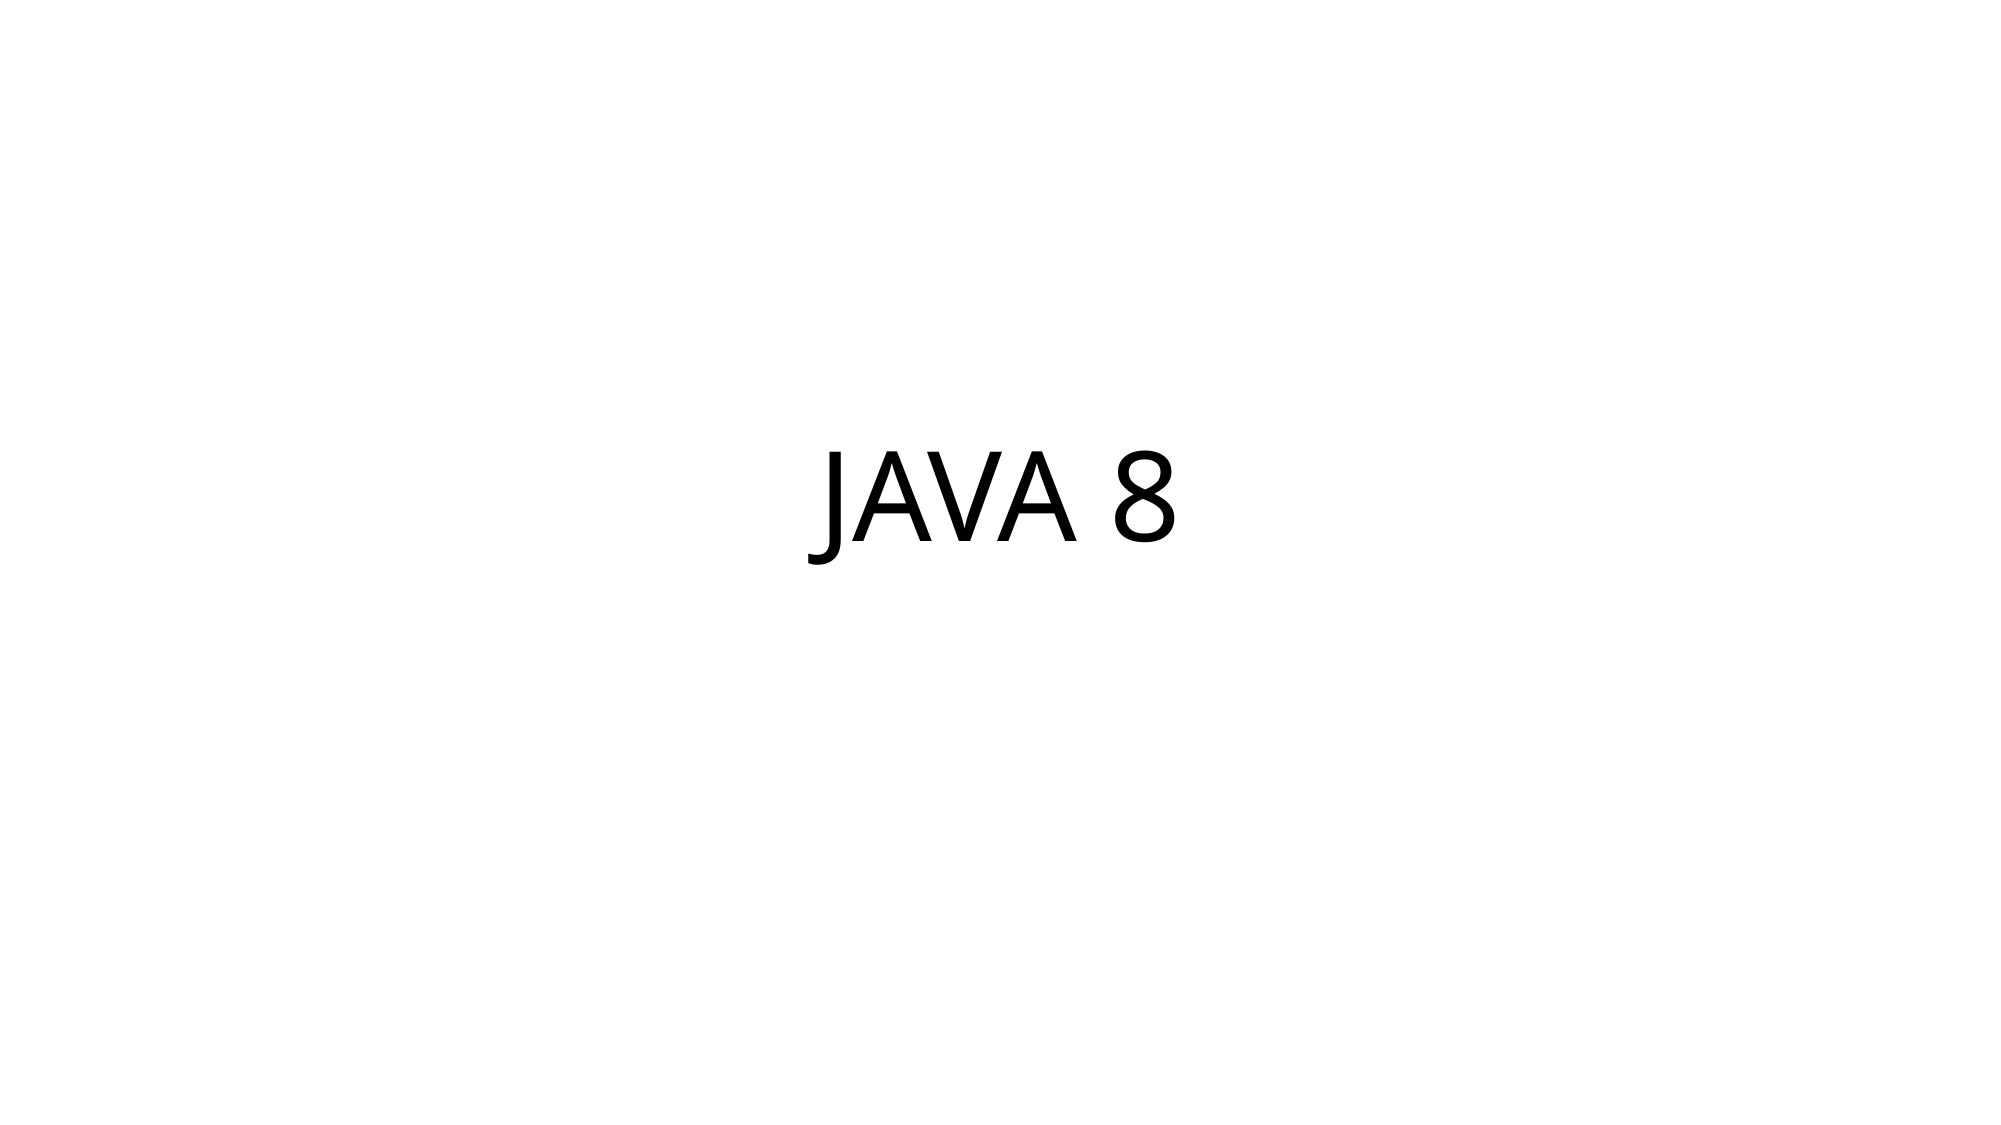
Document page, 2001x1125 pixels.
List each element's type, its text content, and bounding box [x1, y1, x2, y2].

title JAVA 8 [249, 184, 1750, 576]
